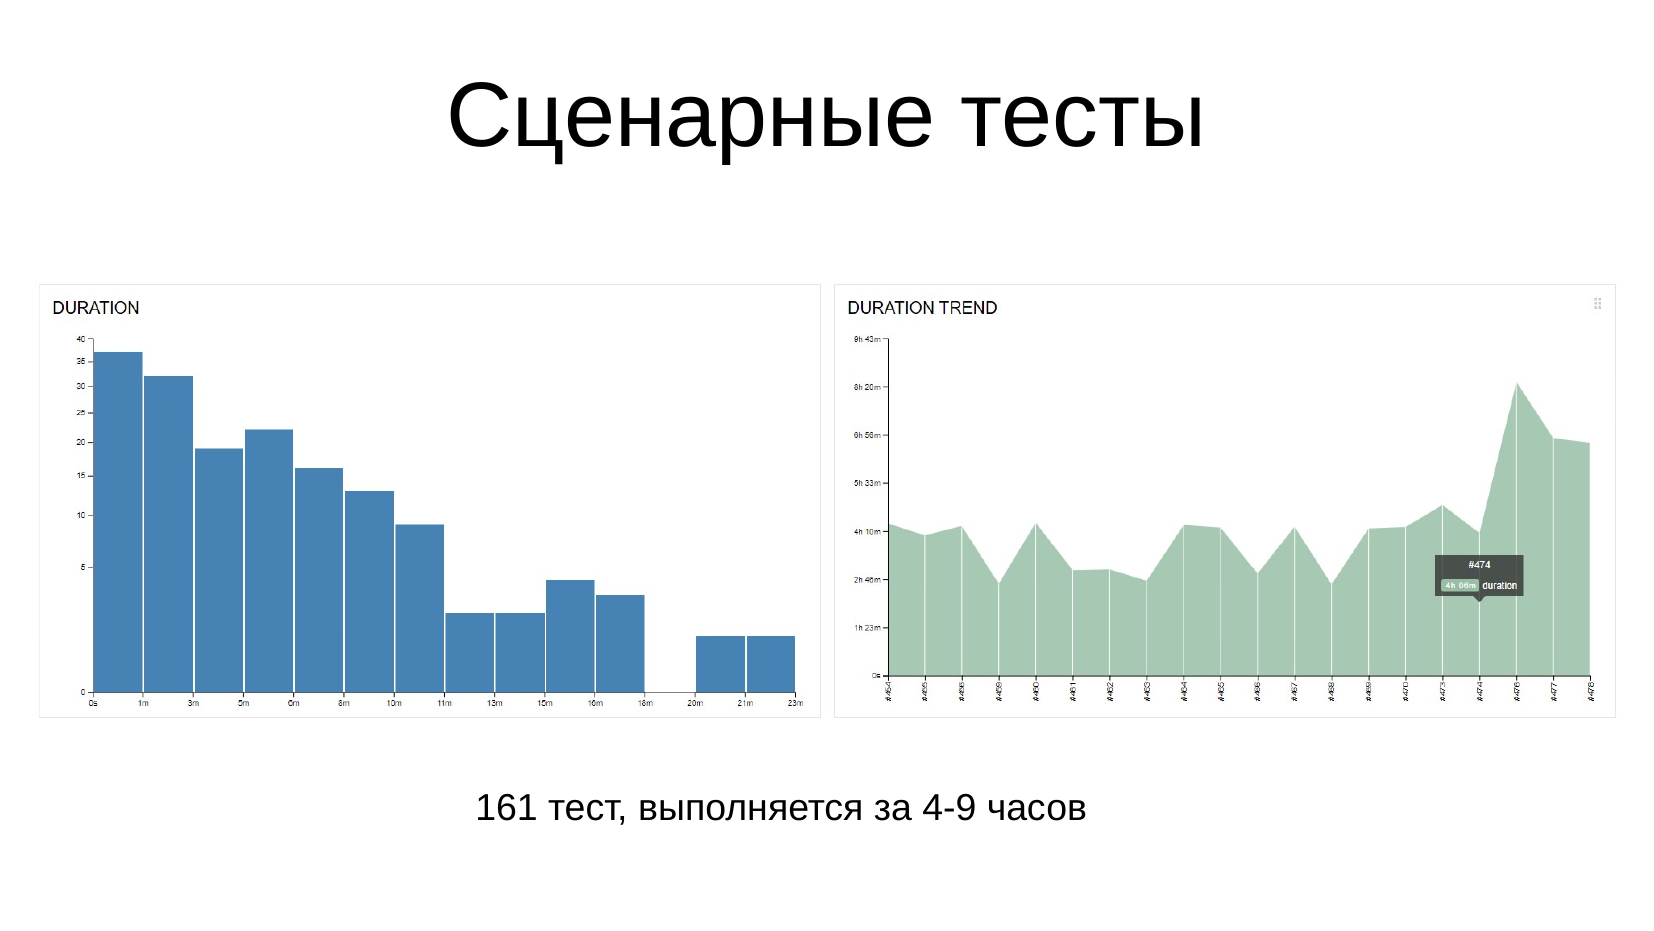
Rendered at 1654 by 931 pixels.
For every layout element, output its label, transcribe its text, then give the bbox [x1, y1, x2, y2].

picture [35, 281, 1619, 721]
title Сценарные тесты [82, 37, 1571, 193]
text_box 161 тест, выполняется за 4-9 часов [460, 779, 1103, 837]
